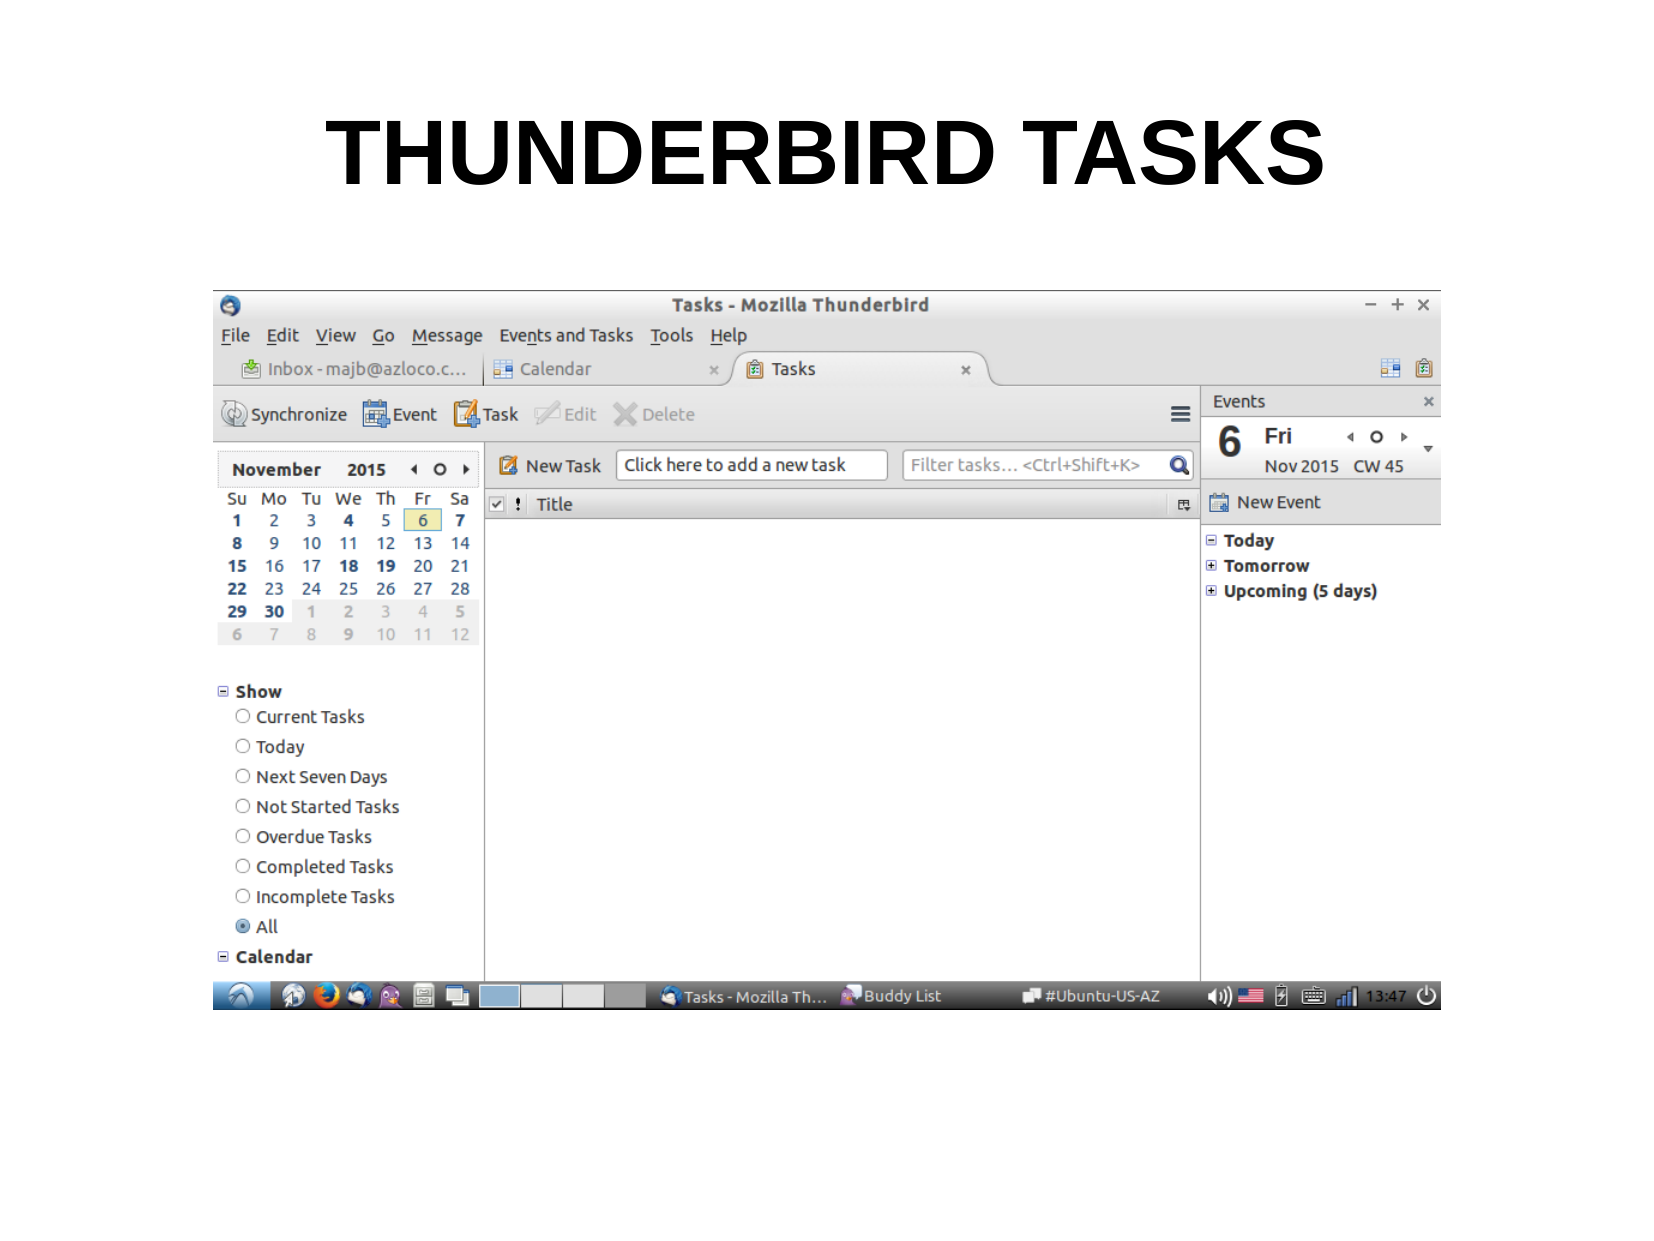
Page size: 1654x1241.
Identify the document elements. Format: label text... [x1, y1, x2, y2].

picture [213, 290, 1441, 1010]
title THUNDERBIRD TASKS [82, 49, 1571, 257]
